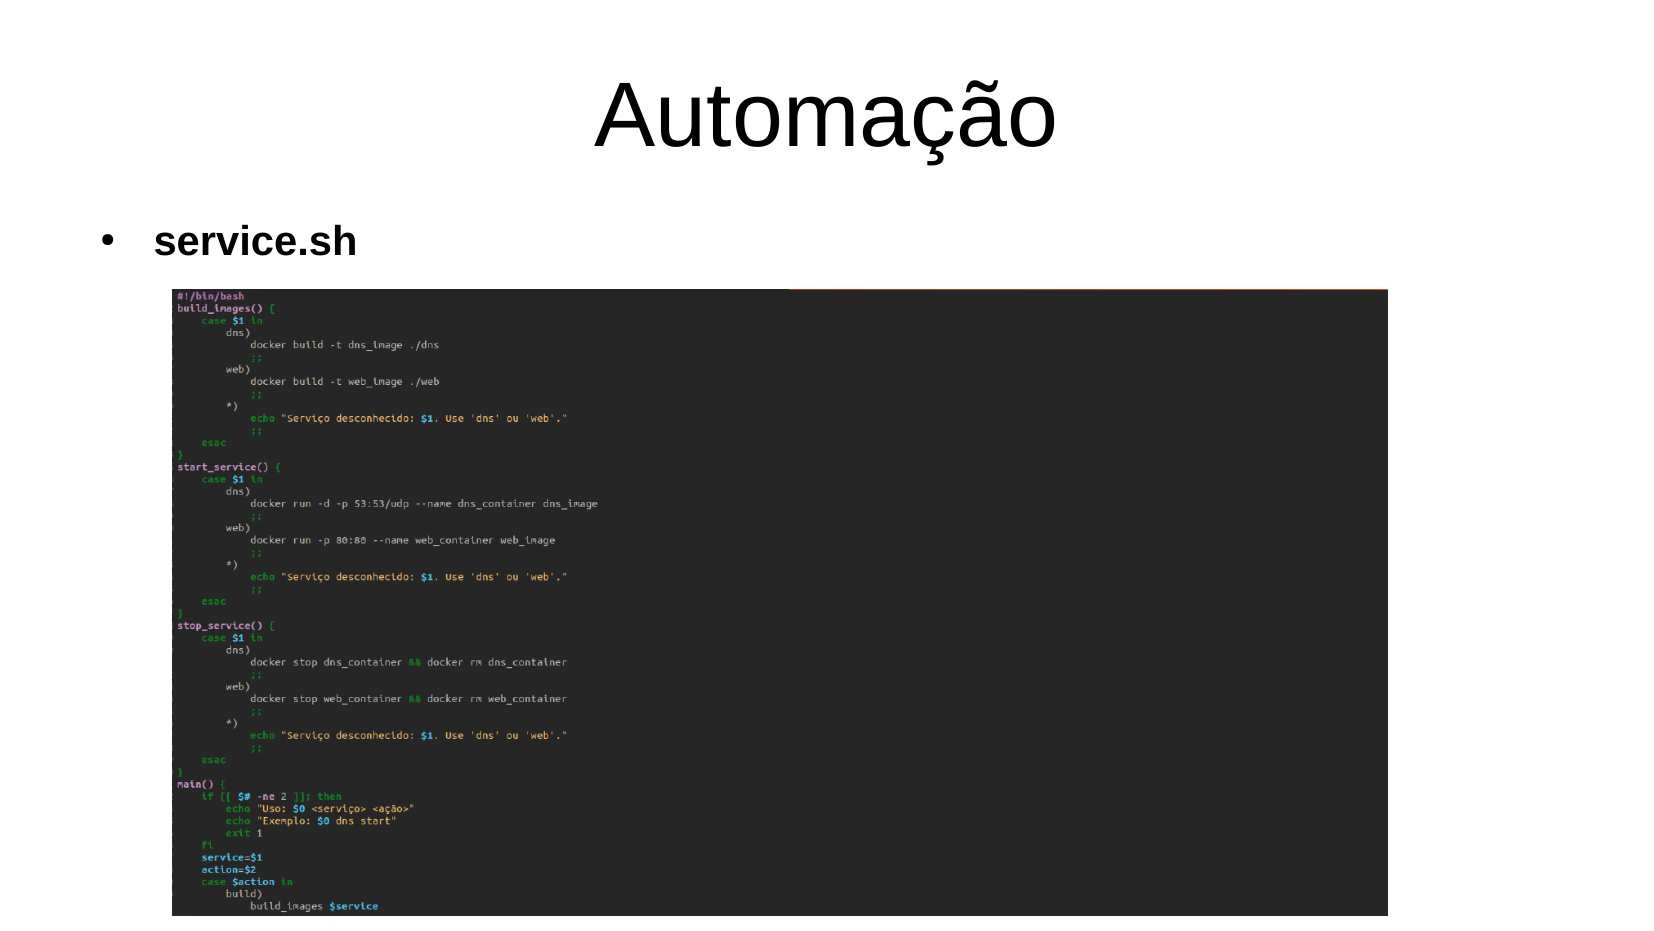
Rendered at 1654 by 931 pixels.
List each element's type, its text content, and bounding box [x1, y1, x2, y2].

title Automação [82, 37, 1571, 193]
picture [171, 288, 1388, 916]
list service.sh [82, 217, 1571, 758]
